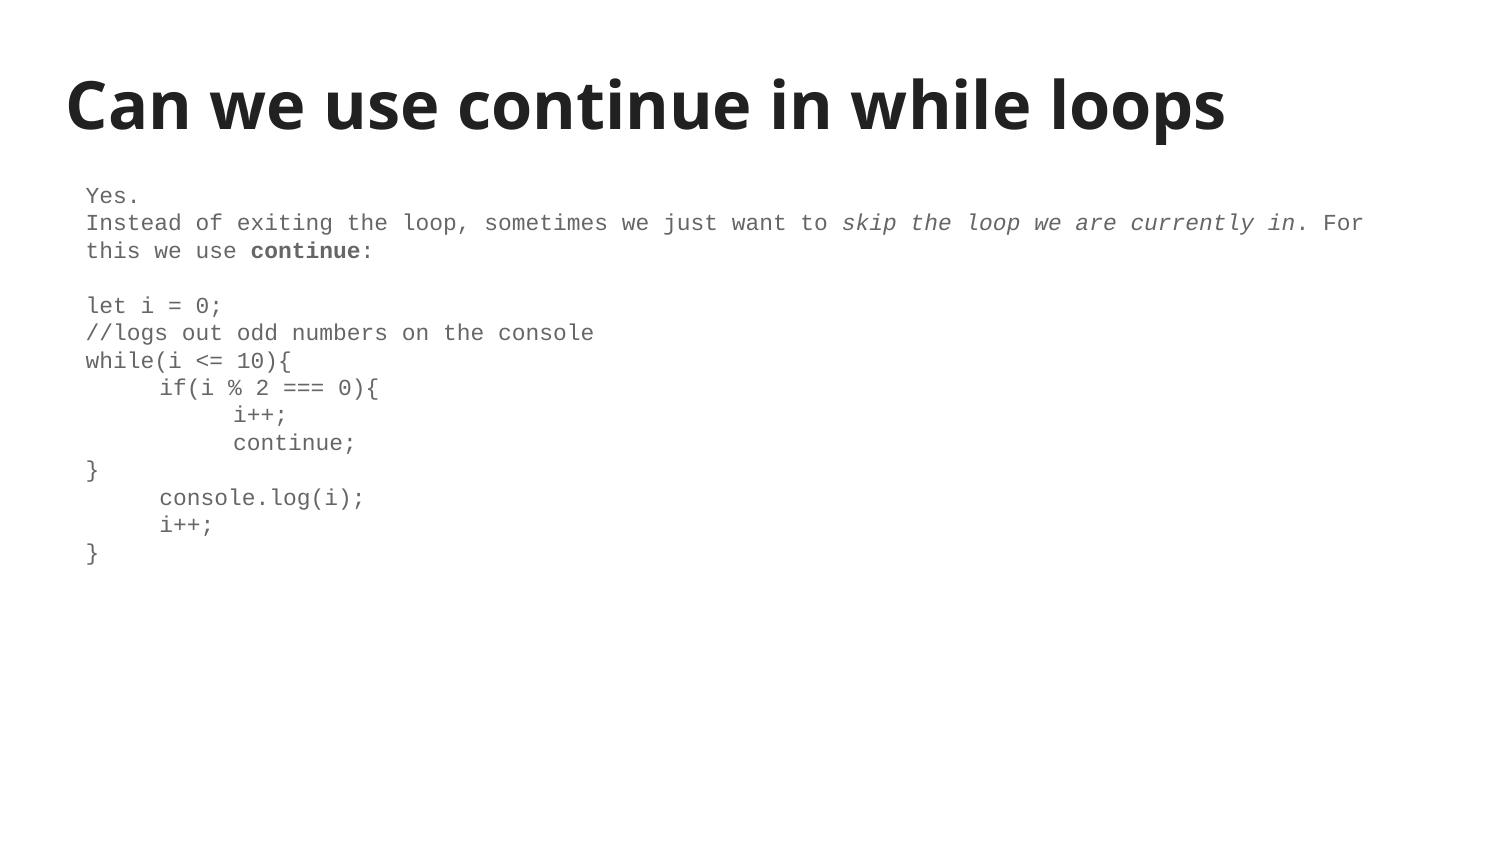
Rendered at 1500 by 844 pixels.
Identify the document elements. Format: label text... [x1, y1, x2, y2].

text_box Yes. Instead of exiting the loop, sometimes we just want to skip the loop we are currently in. For this we use continue: let i = 0; //logs out odd numbers on the console while(i <= 10){ if(i % 2 === 0){ i++; continue; } console.log(i); i++; } [70, 165, 1412, 714]
text_box Can we use continue in while loops [51, 47, 1449, 180]
